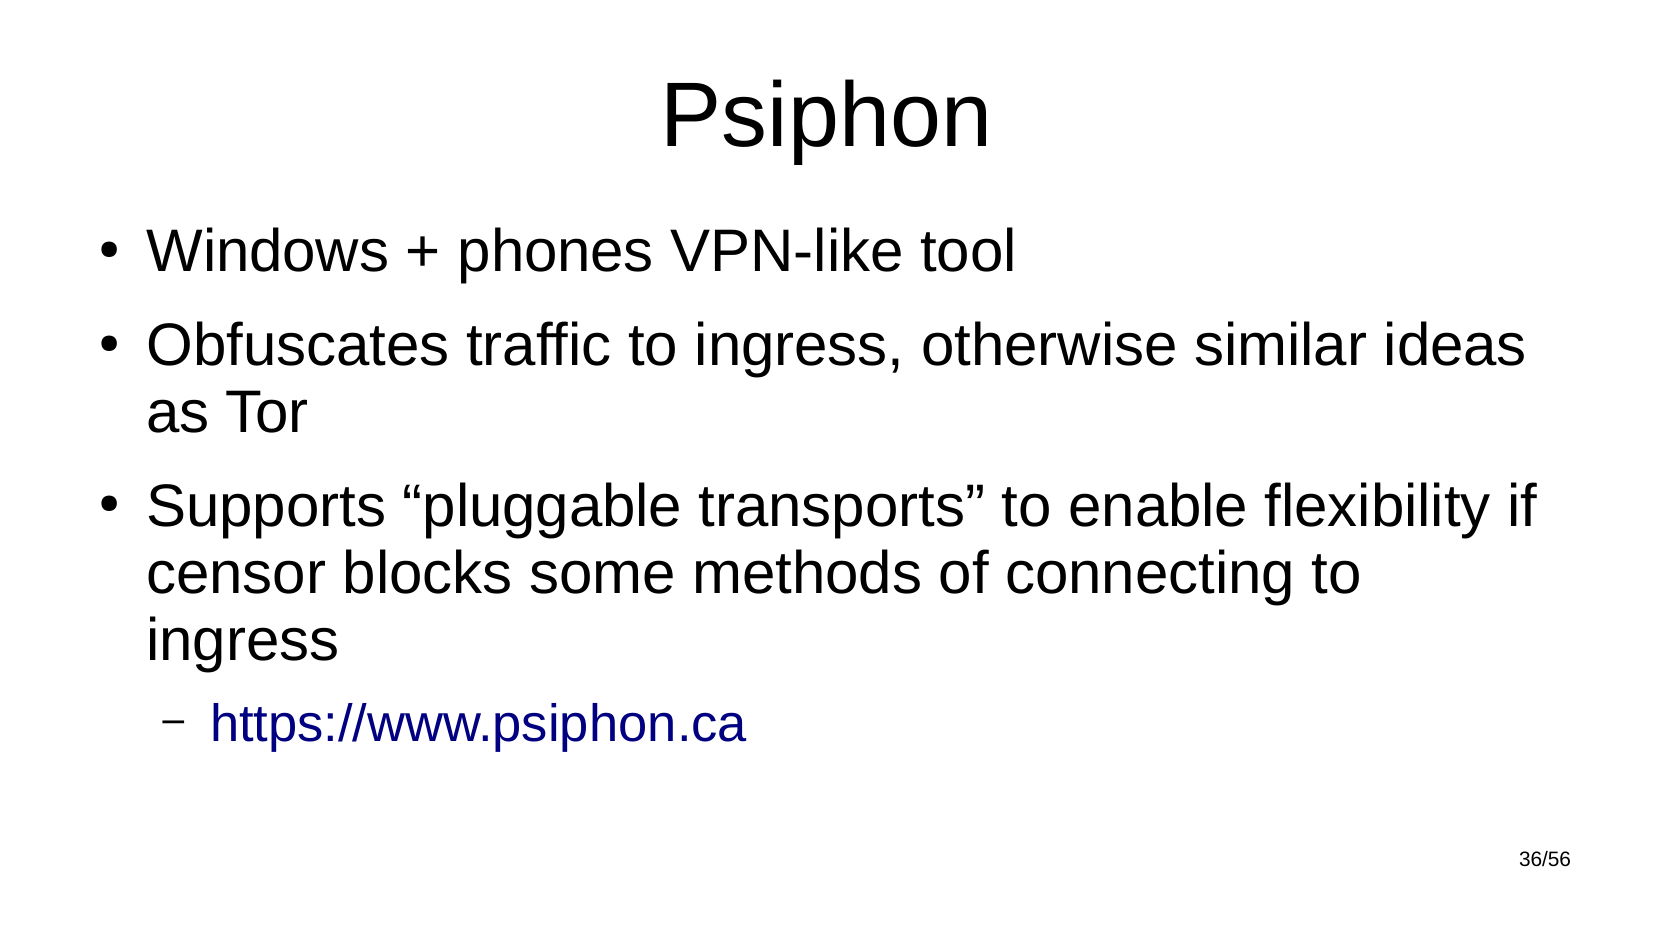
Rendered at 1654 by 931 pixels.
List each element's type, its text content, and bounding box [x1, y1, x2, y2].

list Windows + phones VPN-like tool Obfuscates traffic to ingress, otherwise similar ideas as Tor Supports “pluggable transports” to enable flexibility if censor blocks some methods of connecting to ingress https://www.psiphon.ca [82, 217, 1571, 758]
title Psiphon [82, 37, 1571, 193]
